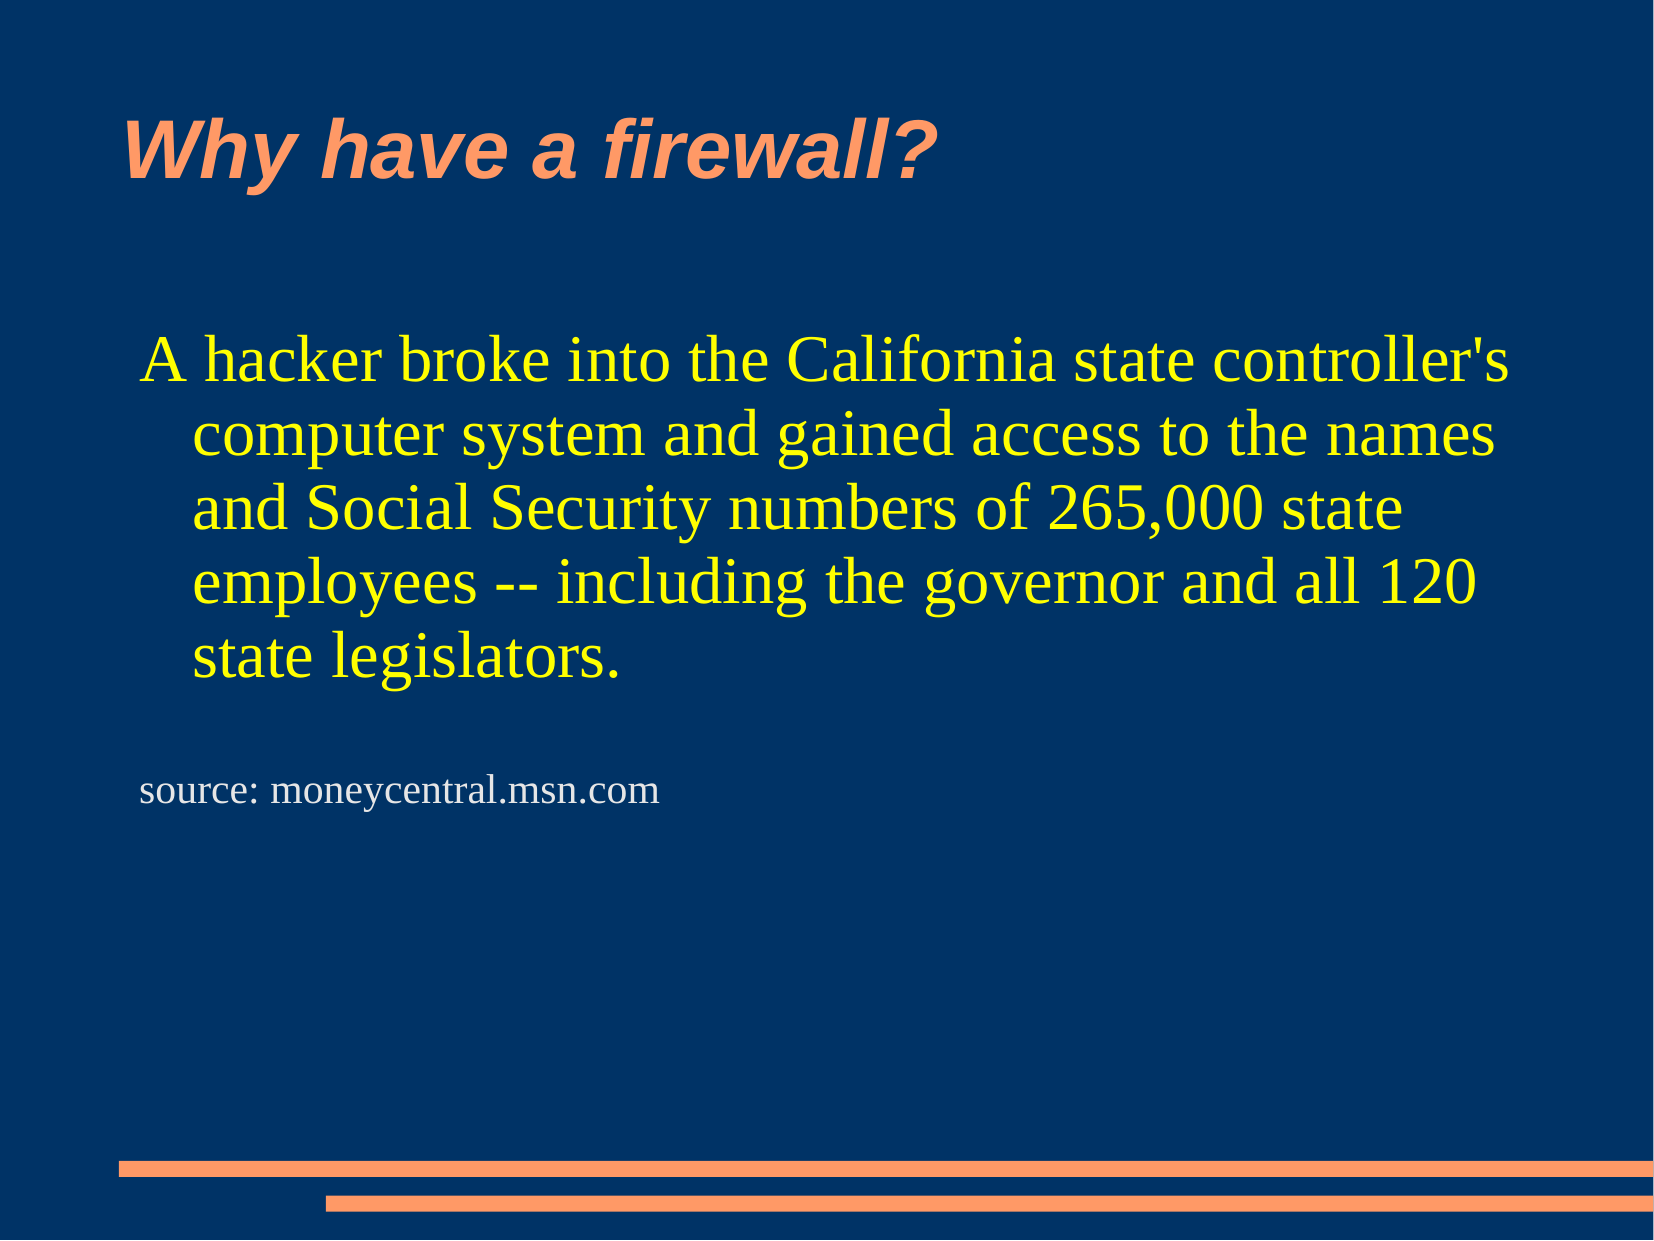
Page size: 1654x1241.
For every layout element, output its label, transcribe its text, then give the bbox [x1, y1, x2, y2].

title Why have a firewall? [121, 46, 1534, 254]
list A hacker broke into the California state controller's computer system and gained access to the names and Social Security numbers of 265,000 state employees -- including the governor and all 120 state legislators. source: moneycentral.msn.com [121, 322, 1561, 1133]
